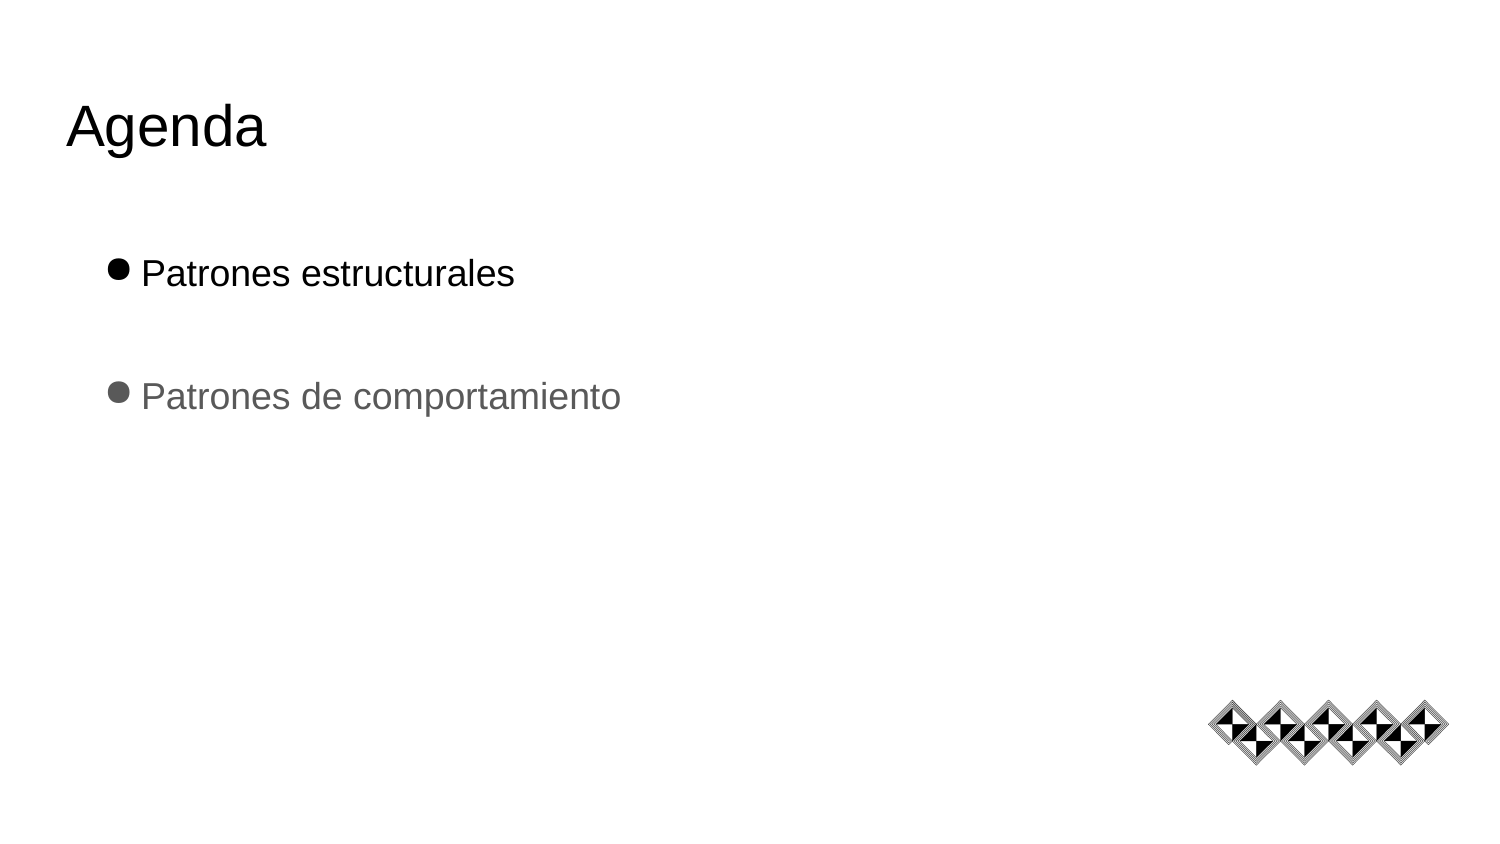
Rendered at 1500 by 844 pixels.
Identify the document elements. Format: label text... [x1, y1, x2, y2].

title Agenda [51, 72, 1449, 167]
list Patrones estructurales Patrones de comportamiento [51, 189, 1449, 750]
picture [1208, 672, 1449, 793]
